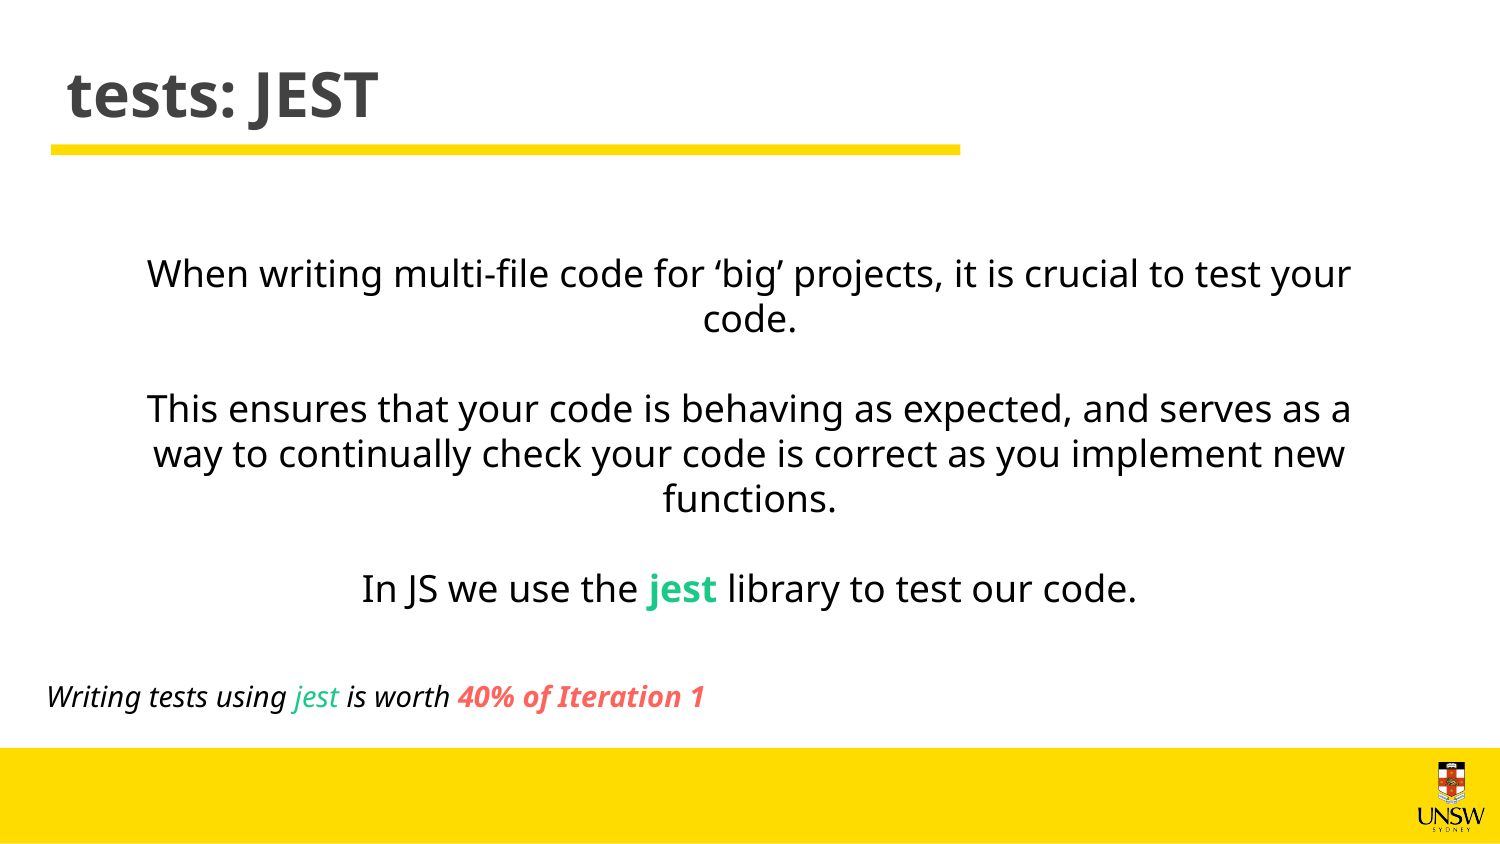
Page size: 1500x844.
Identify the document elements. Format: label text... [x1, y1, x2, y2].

text_box tests: JEST [51, 24, 1449, 145]
text_box When writing multi-file code for ‘big’ projects, it is crucial to test your code. This ensures that your code is behaving as expected, and serves as a way to continually check your code is correct as you implement new functions. In JS we use the jest library to test our code. [111, 234, 1389, 730]
text_box Writing tests using jest is worth 40% of Iteration 1 [31, 662, 1007, 728]
picture [1418, 762, 1485, 832]
text_box [51, 144, 961, 156]
